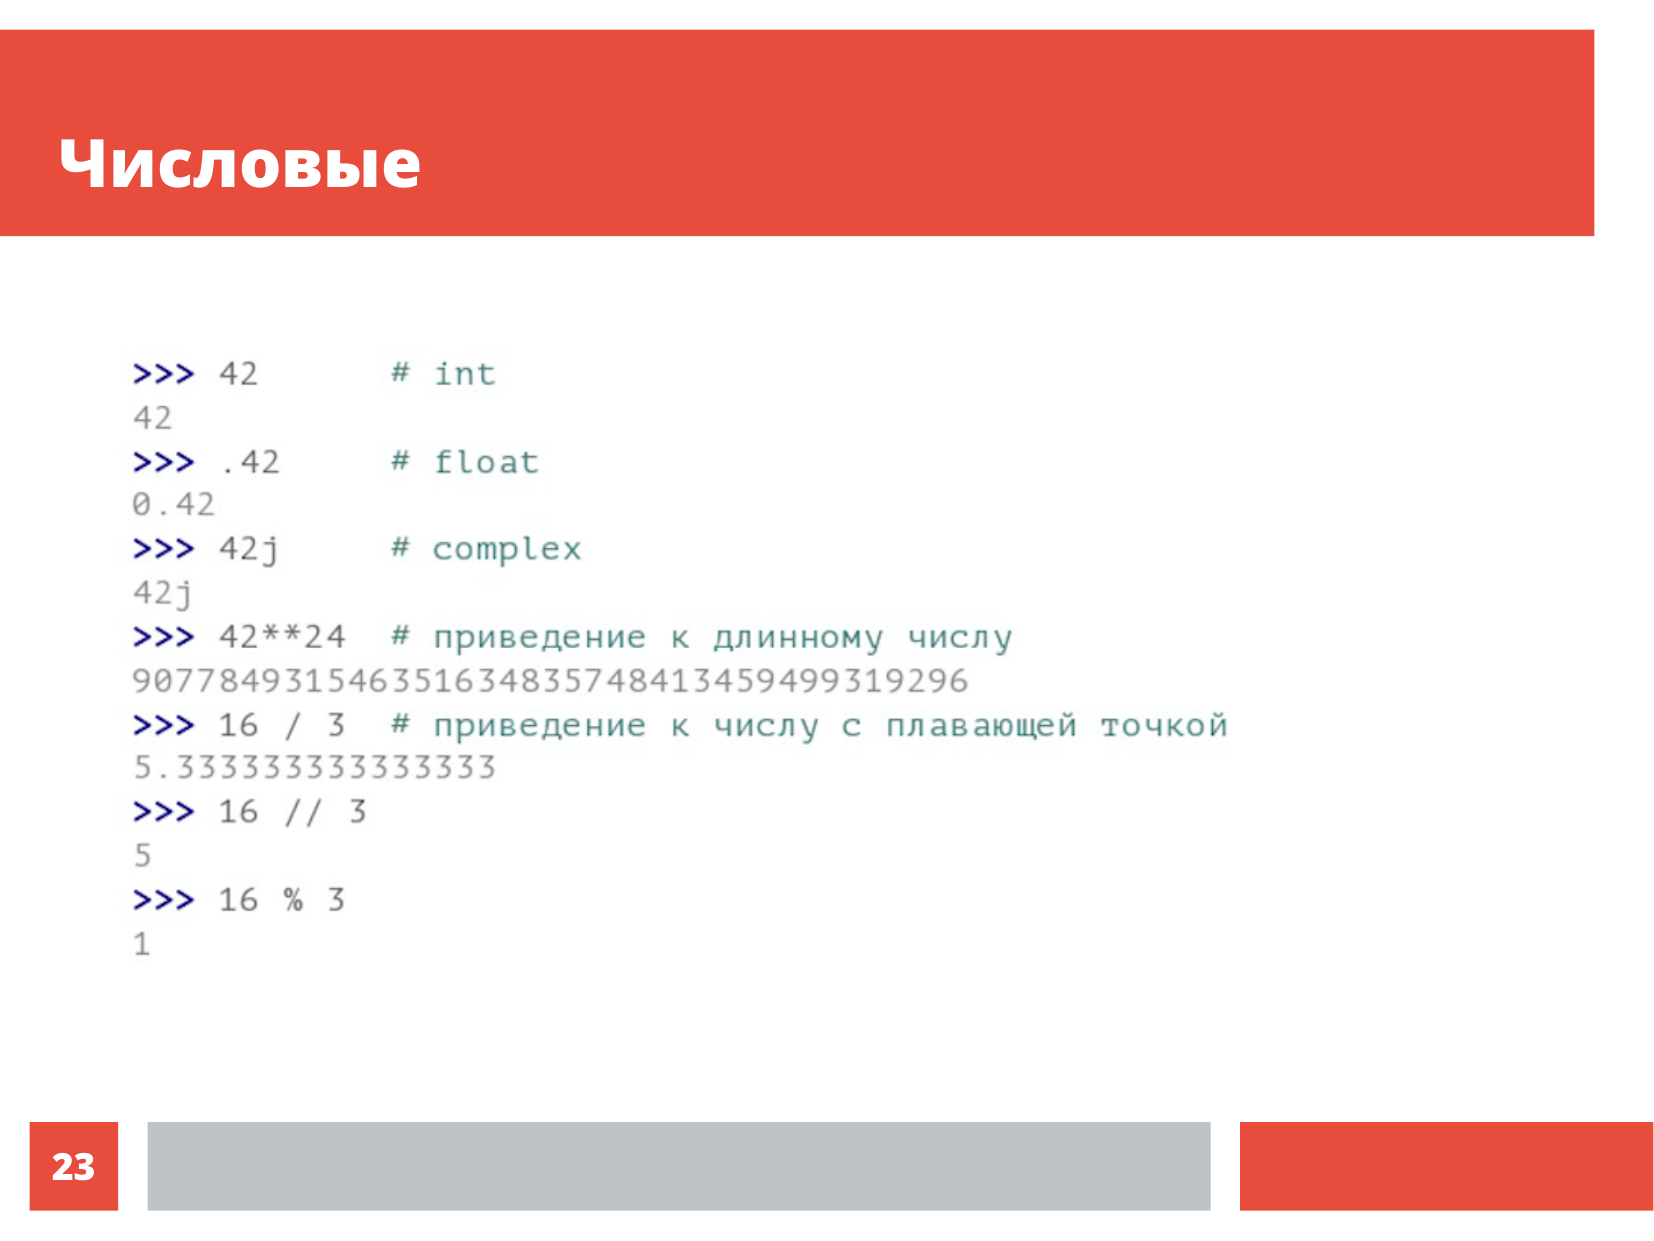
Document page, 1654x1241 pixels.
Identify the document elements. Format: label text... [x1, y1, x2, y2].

title Числовые [59, 59, 1595, 207]
picture [60, 267, 1407, 1036]
